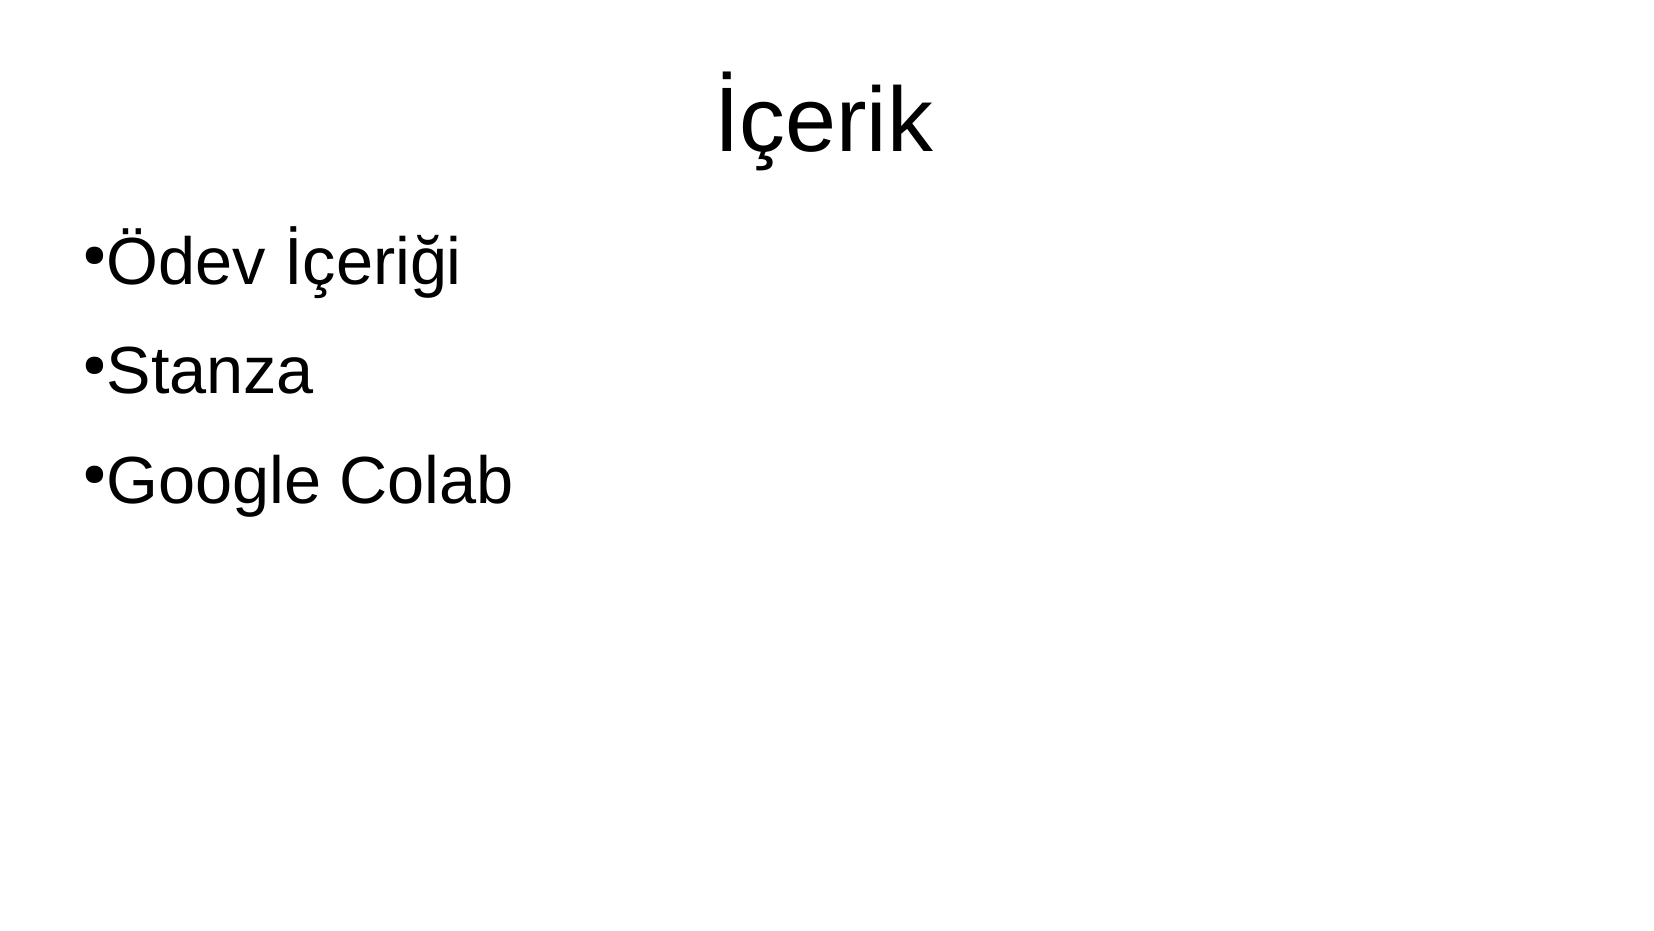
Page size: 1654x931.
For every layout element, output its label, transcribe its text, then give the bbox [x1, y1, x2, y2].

list Ödev İçeriği Stanza Google Colab [82, 217, 1571, 758]
title İçerik [82, 37, 1571, 193]
